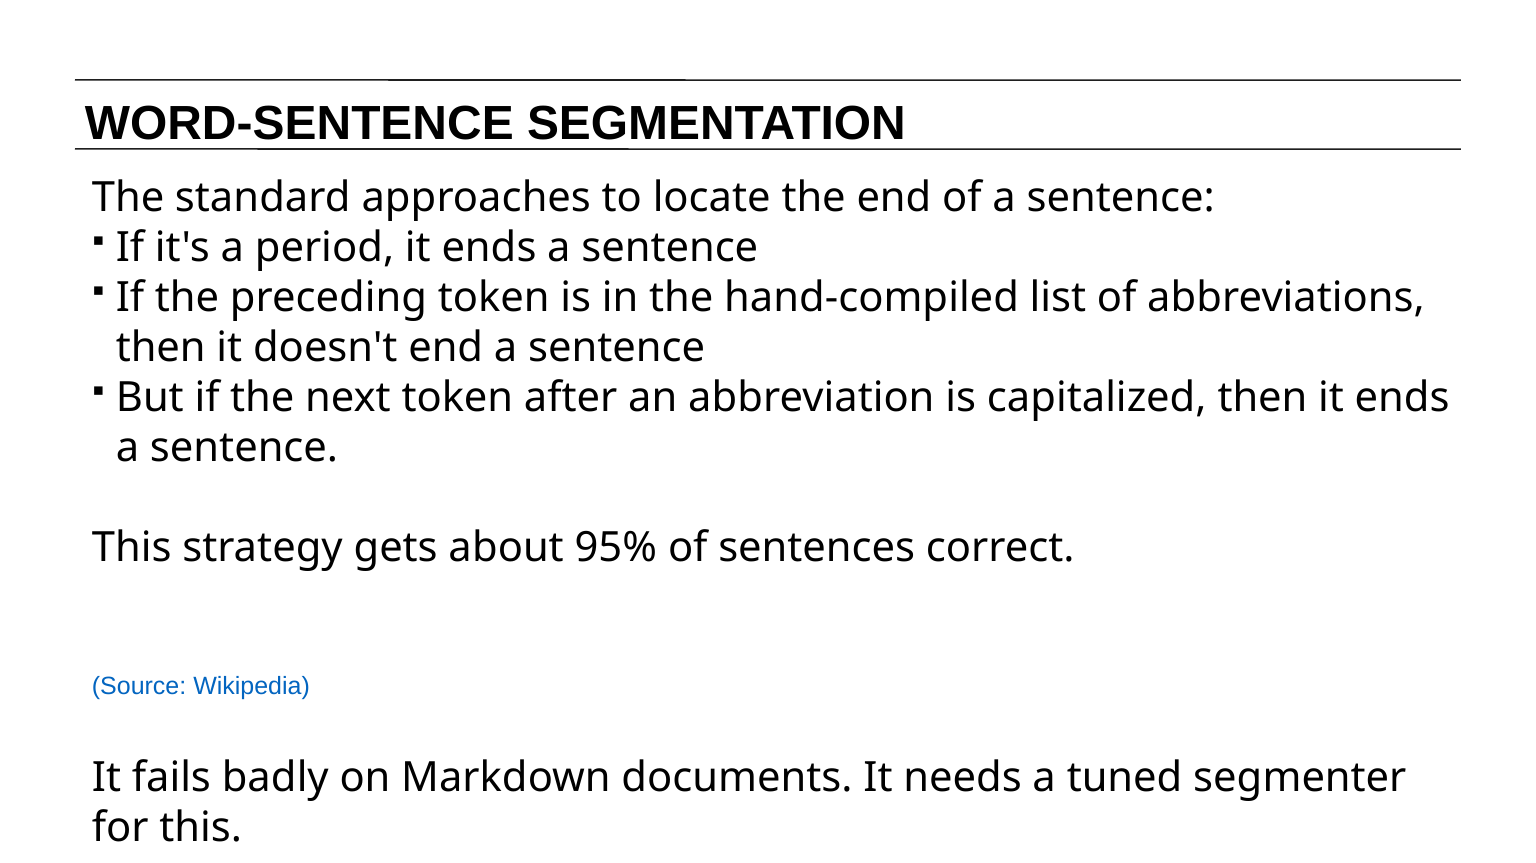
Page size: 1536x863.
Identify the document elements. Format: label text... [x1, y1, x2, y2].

title WORD-SENTENCE SEGMENTATION [76, 82, 1369, 161]
list The standard approaches to locate the end of a sentence: If it's a period, it ends a sentence If the preceding token is in the hand-compiled list of abbreviations, then it doesn't end a sentence But if the next token after an abbreviation is capitalized, then it ends a sentence. This strategy gets about 95% of sentences correct. (Source: Wikipedia) It fails badly on Markdown documents. It needs a tuned segmenter for this. [76, 161, 1460, 823]
